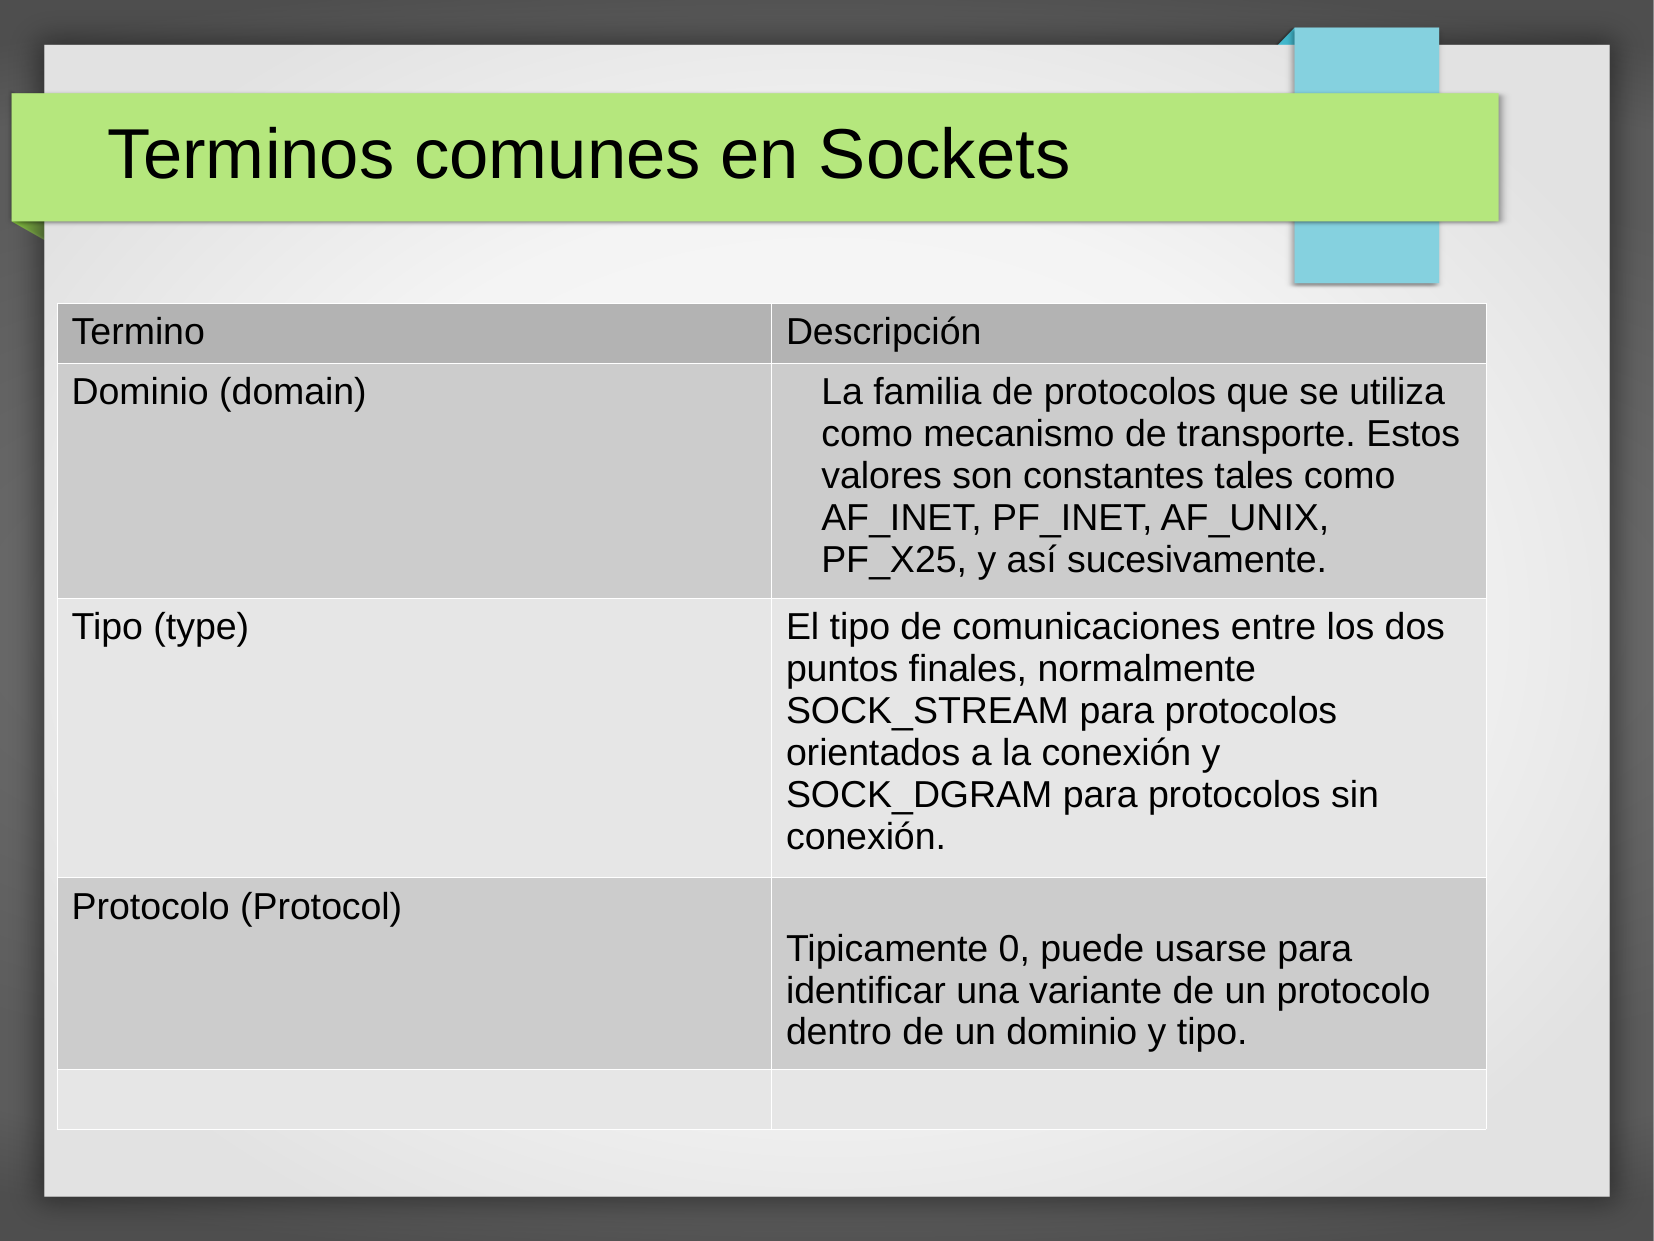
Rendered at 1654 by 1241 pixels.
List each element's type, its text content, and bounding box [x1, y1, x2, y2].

table_cell Protocolo (Protocol) [58, 878, 771, 1069]
title Terminos comunes en Sockets [82, 94, 1264, 213]
table_cell Dominio (domain) [58, 364, 771, 598]
table_cell Tipo (type) [58, 599, 771, 877]
table_header Descripción [772, 304, 1486, 363]
table_cell Tipicamente 0, puede usarse para identificar una variante de un protocolo dentro de un dominio y tipo. [772, 878, 1486, 1069]
table_cell La familia de protocolos que se utiliza como mecanismo de transporte. Estos valores son constantes tales como AF_INET, PF_INET, AF_UNIX, PF_X25, y así sucesivamente. [772, 364, 1486, 598]
table_cell [58, 1070, 771, 1129]
table_cell [772, 1070, 1486, 1129]
table_header Termino [58, 304, 771, 363]
table_cell El tipo de comunicaciones entre los dos puntos finales, normalmente SOCK_STREAM para protocolos orientados a la conexión y SOCK_DGRAM para protocolos sin conexión. [772, 599, 1486, 877]
picture [0, 0, 1654, 1241]
